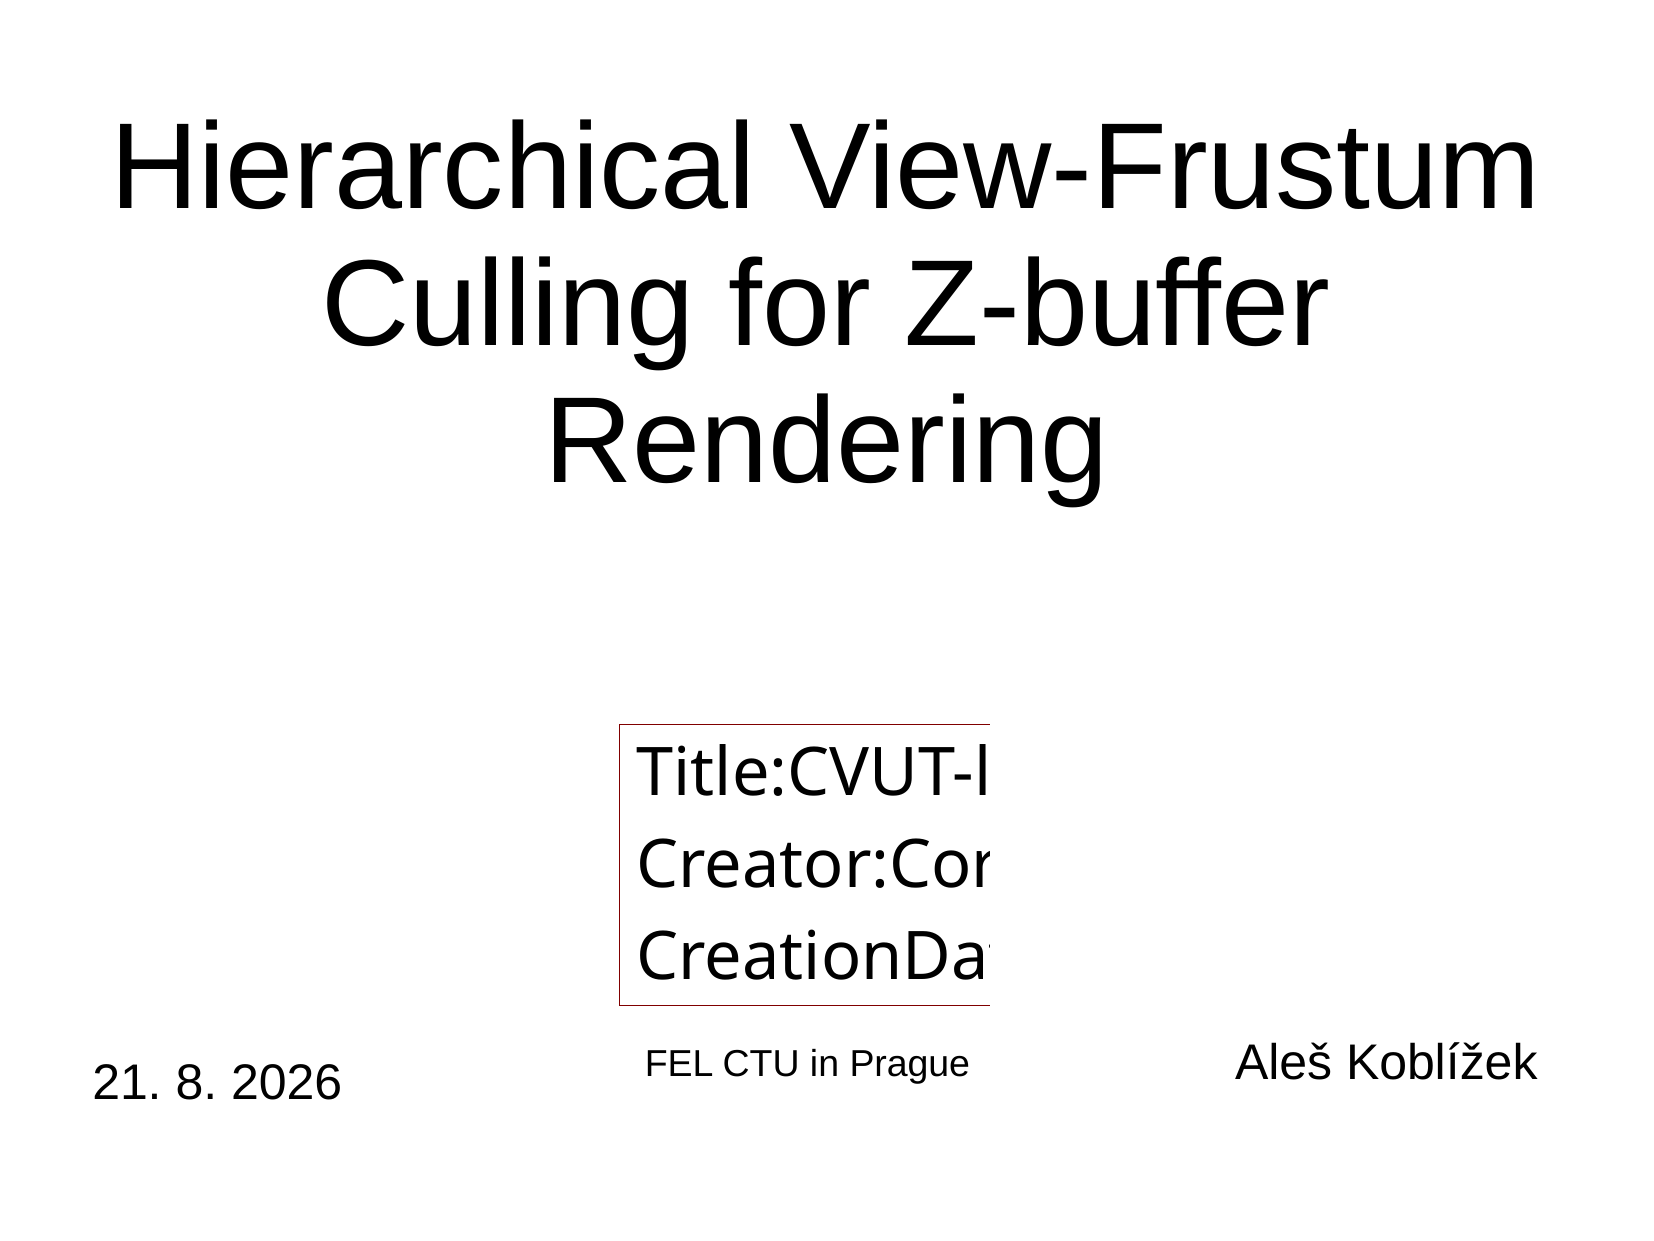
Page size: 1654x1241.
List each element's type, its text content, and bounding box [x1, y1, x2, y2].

title Hierarchical View-Frustum Culling for Z-buffer Rendering [82, 29, 1571, 577]
text_box Aleš Koblížek [1206, 1026, 1553, 1121]
picture [615, 719, 991, 1006]
text_box 20. 5. 2019 [77, 1046, 358, 1141]
text_box FEL CTU in Prague [630, 1035, 986, 1092]
